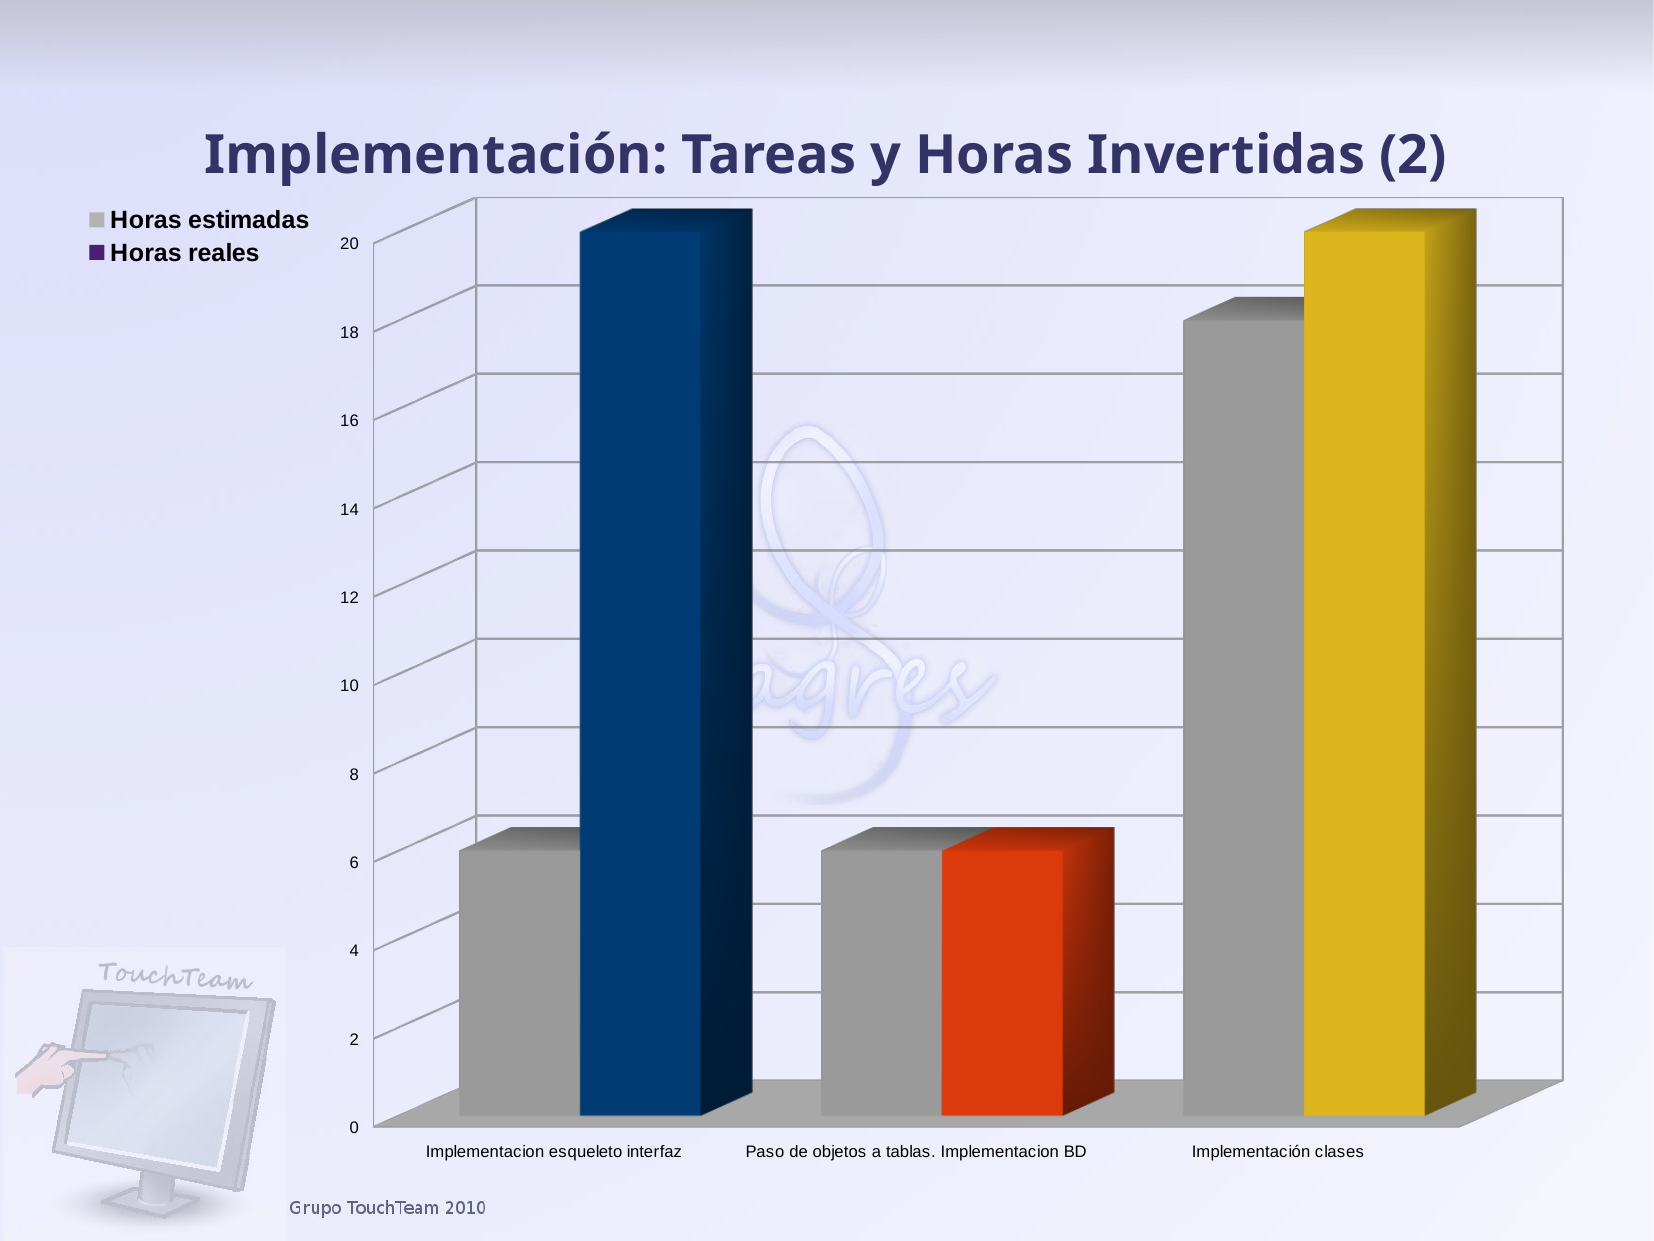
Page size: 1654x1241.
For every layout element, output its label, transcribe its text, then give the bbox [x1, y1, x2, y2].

title Implementación: Tareas y Horas Invertidas (2) [82, 49, 1571, 177]
chart [59, 177, 1595, 1182]
picture [0, 0, 1654, 1241]
